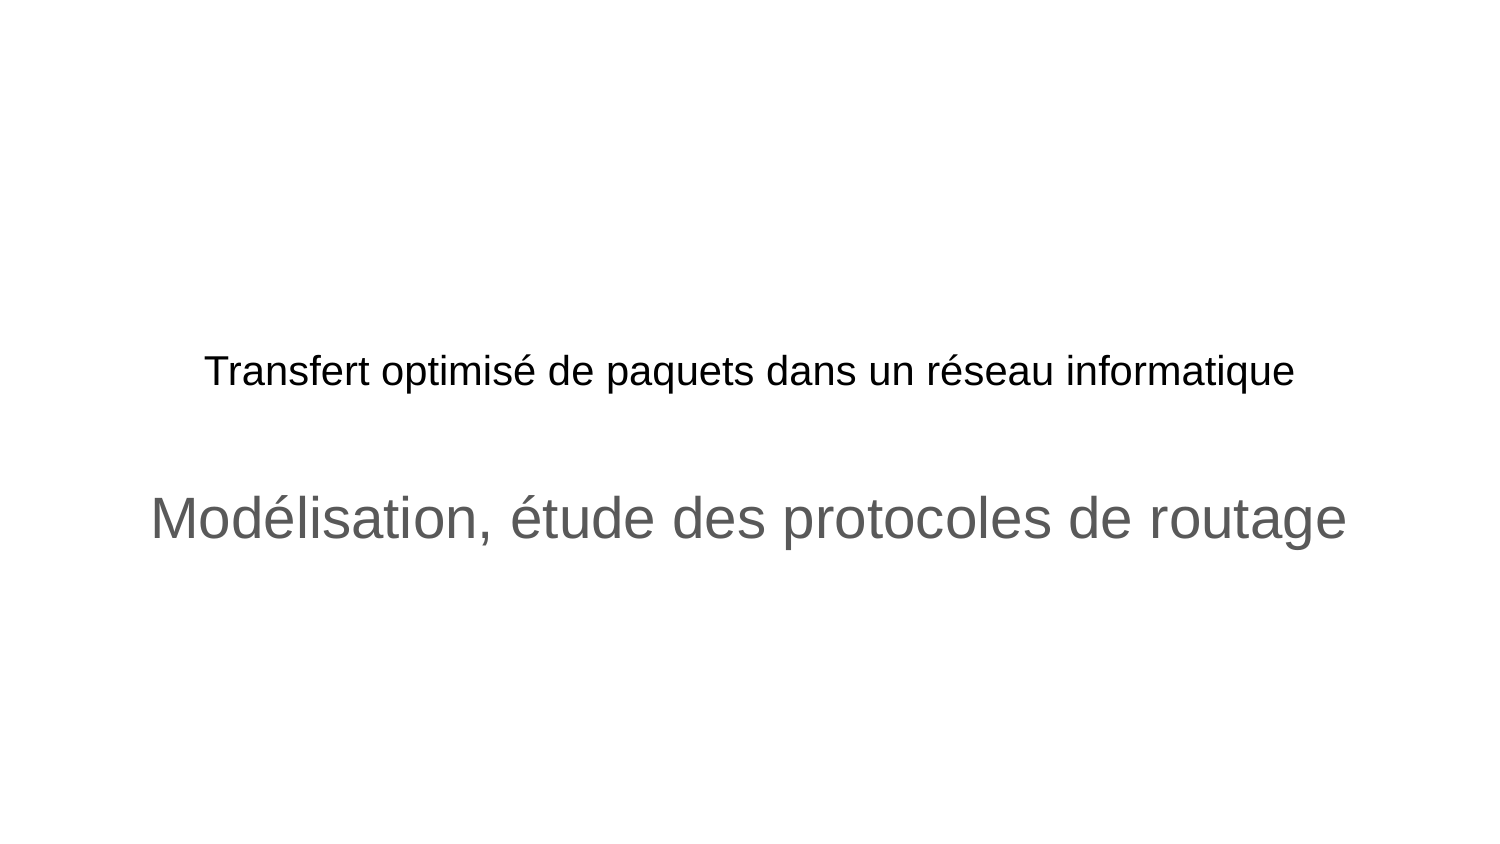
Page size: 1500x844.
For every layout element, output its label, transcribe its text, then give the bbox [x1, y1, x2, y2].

title Transfert optimisé de paquets dans un réseau informatique [51, 122, 1449, 459]
subtitle Modélisation, étude des protocoles de routage [51, 464, 1449, 595]
